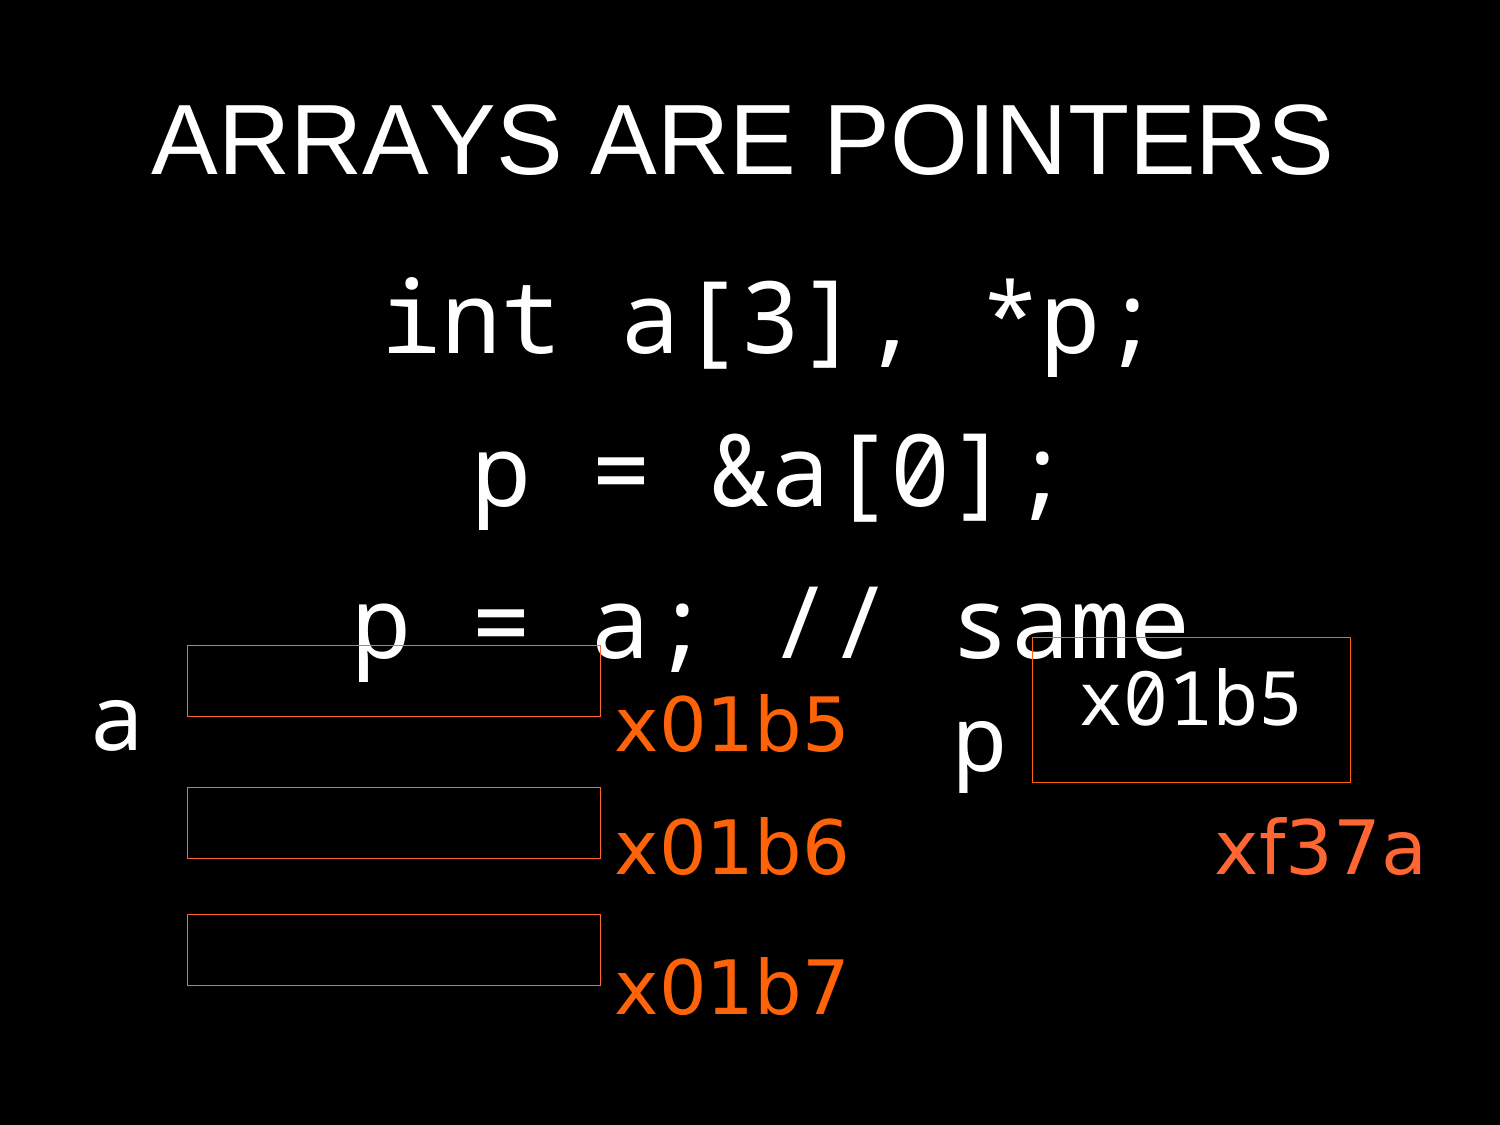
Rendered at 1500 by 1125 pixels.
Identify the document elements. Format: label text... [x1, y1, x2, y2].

text_box xf37a [1200, 797, 1447, 901]
text_box x01b5 [600, 675, 938, 778]
list int a[3], *p; p = &a[0]; p = a; // same [154, 246, 1388, 1051]
text_box x01b5 [1032, 637, 1351, 783]
title ARRAYS ARE POINTERS [75, 55, 1413, 225]
text_box x01b7 [600, 937, 938, 1040]
text_box [187, 787, 601, 859]
text_box [188, 645, 601, 717]
text_box [187, 914, 601, 986]
text_box p [937, 666, 1026, 789]
text_box x01b6 [600, 797, 938, 901]
text_box a [75, 645, 188, 767]
